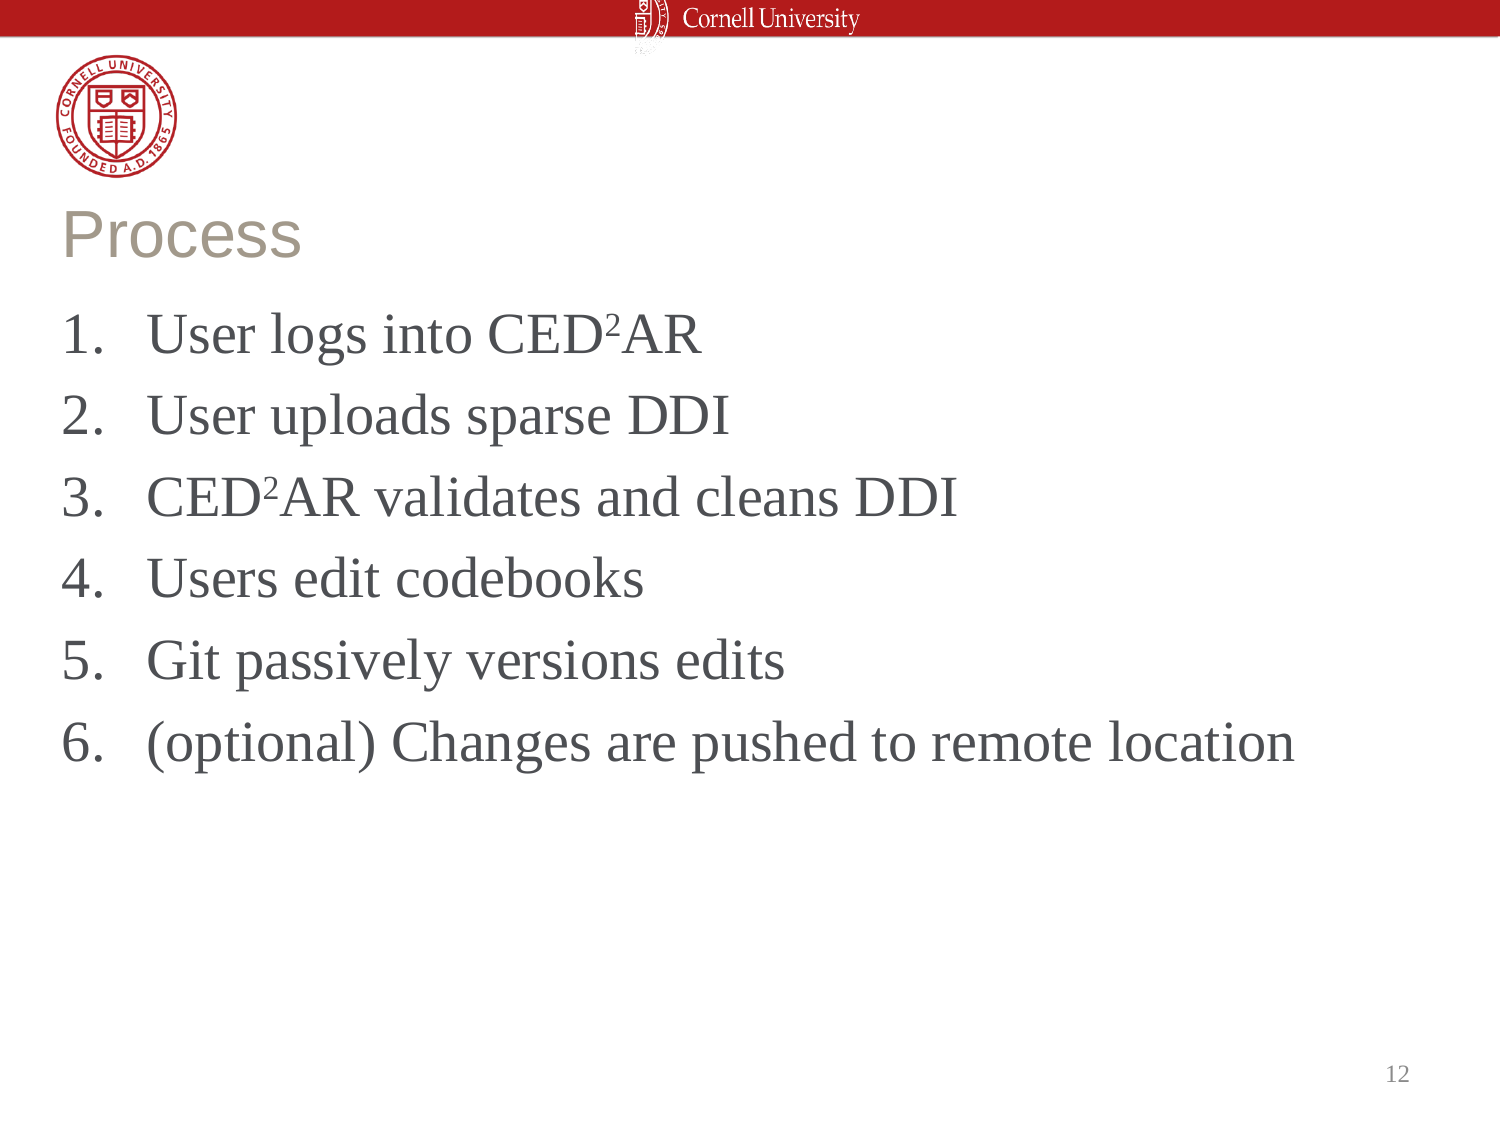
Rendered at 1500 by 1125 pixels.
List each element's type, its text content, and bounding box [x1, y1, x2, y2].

picture [50, 50, 195, 174]
slide_number <number> [1074, 1042, 1425, 1103]
list User logs into CED2AR User uploads sparse DDI CED2AR validates and cleans DDI Users edit codebooks Git passively versions edits (optional) Changes are pushed to remote location [46, 288, 1471, 944]
picture [635, 0, 860, 60]
title Process [46, 174, 1471, 288]
